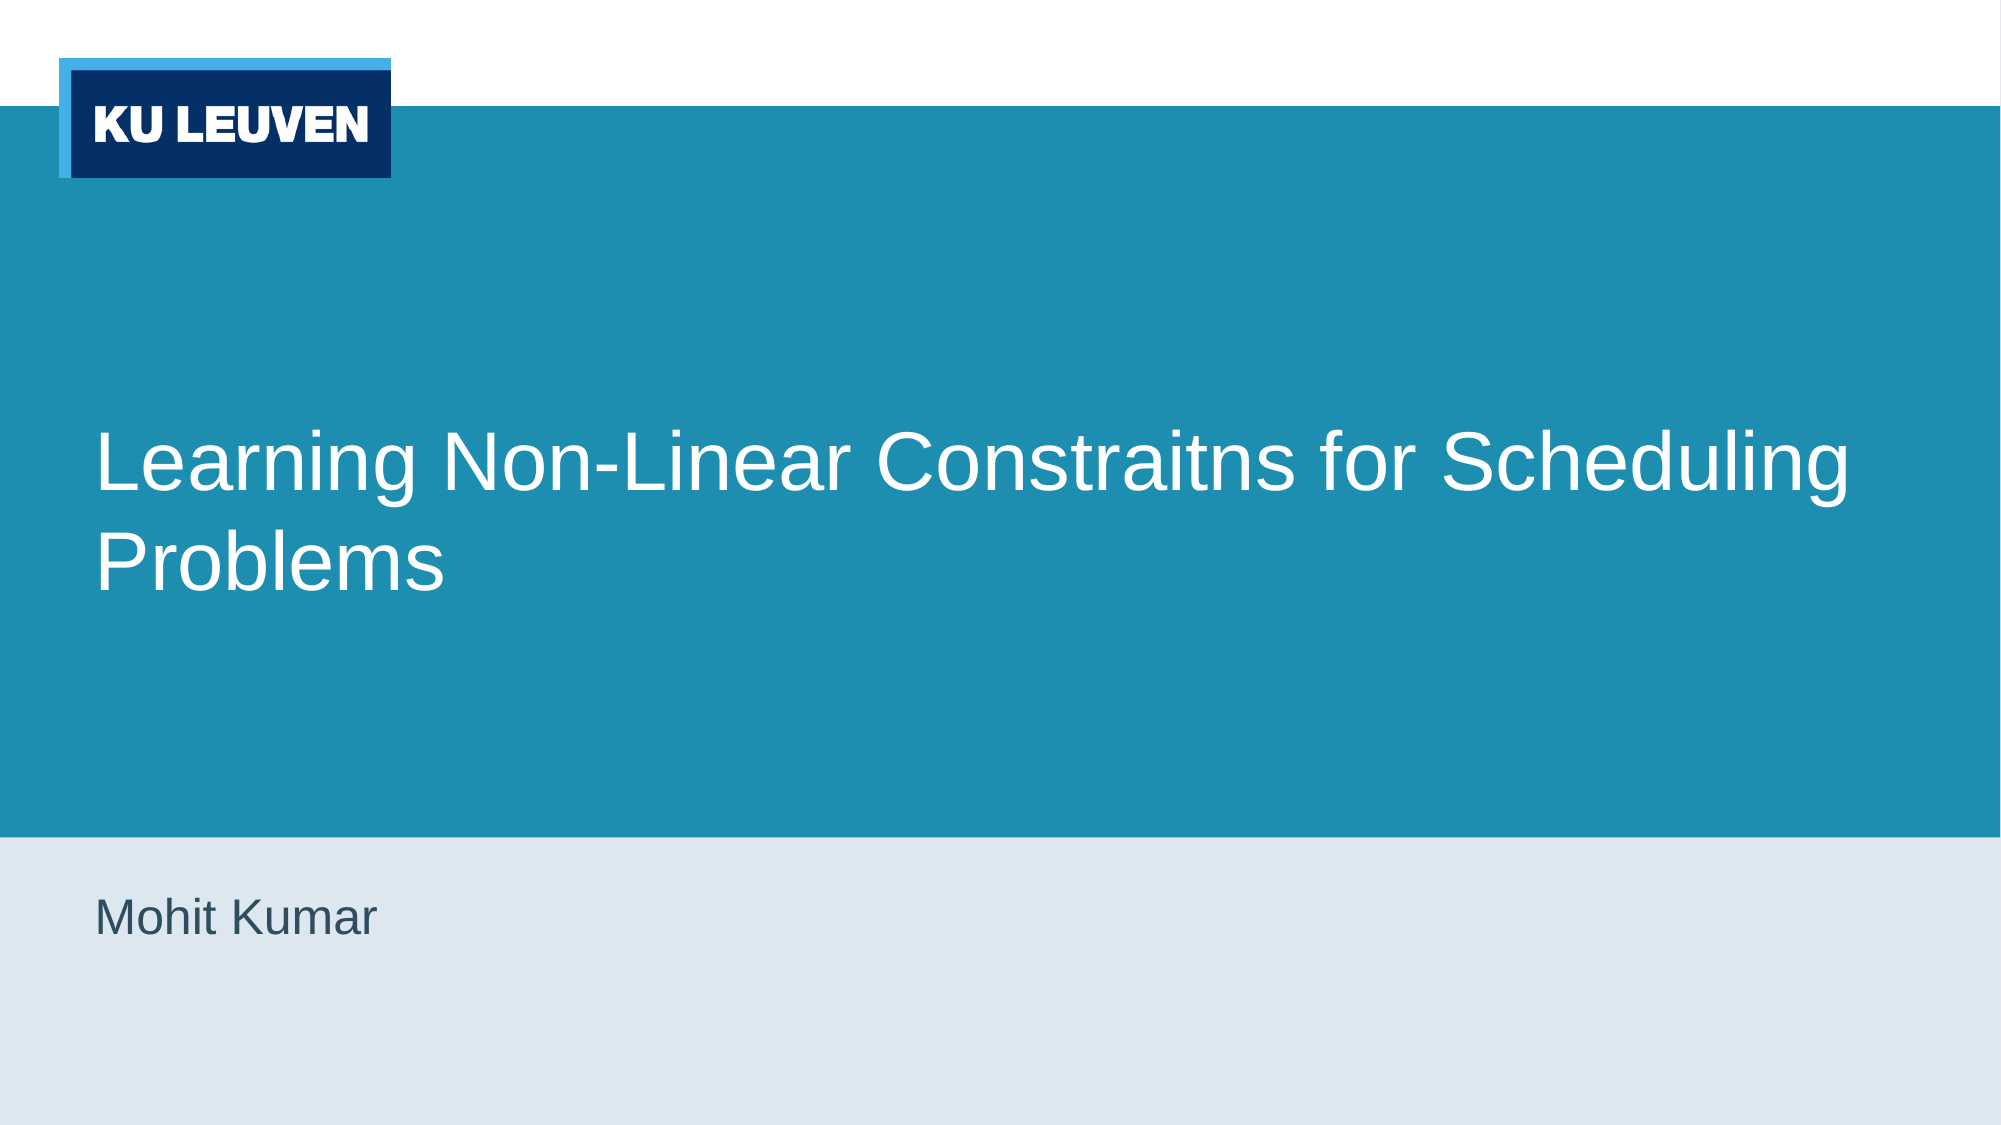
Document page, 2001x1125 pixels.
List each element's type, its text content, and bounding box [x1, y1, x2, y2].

subtitle Mohit Kumar [94, 884, 1825, 1005]
picture [59, 58, 391, 178]
title Learning Non-Linear Constraitns for Scheduling Problems [94, 177, 1915, 838]
